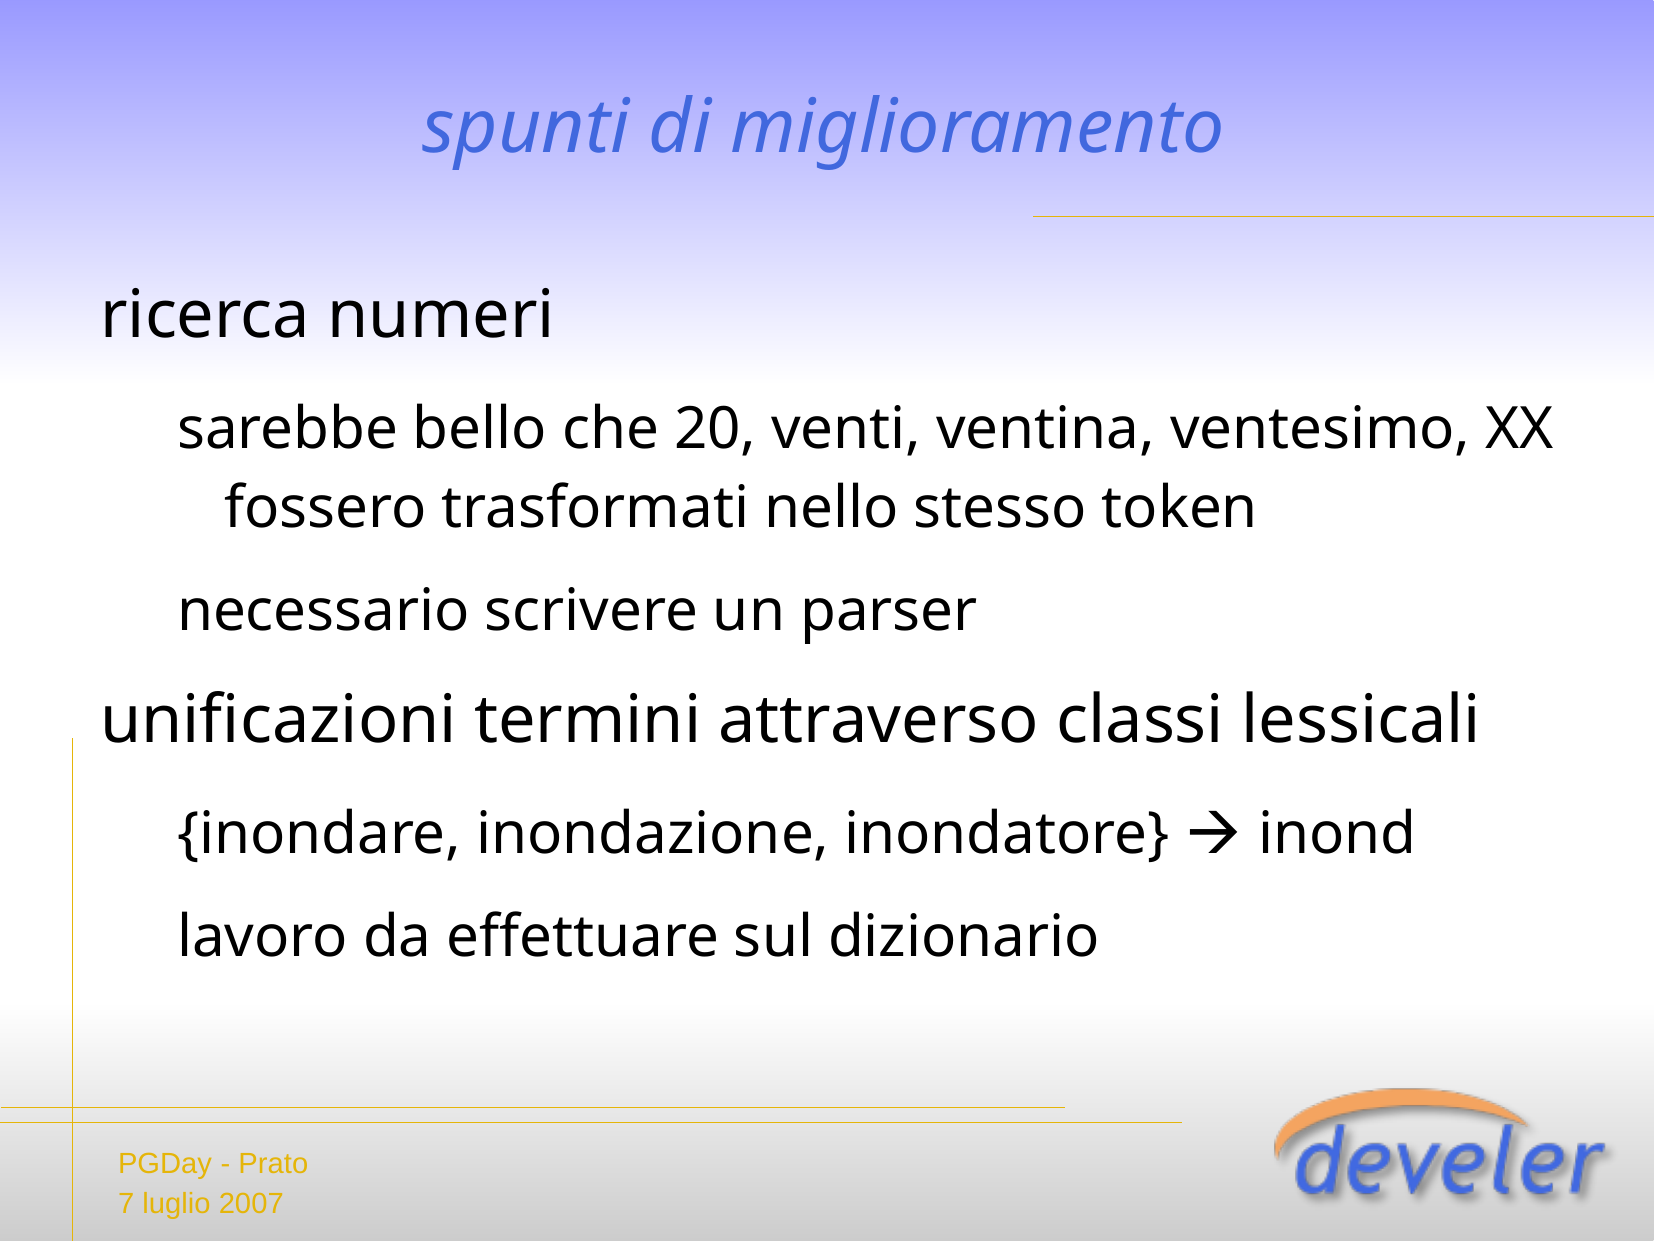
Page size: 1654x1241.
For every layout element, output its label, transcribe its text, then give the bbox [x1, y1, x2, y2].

picture [1269, 1083, 1622, 1211]
list ricerca numeri sarebbe bello che 20, venti, ventina, ventesimo, XX fossero trasformati nello stesso token necessario scrivere un parser unificazioni termini attraverso classi lessicali {inondare, inondazione, inondatore}  inond lavoro da effettuare sul dizionario [82, 265, 1571, 1093]
title spunti di miglioramento [82, 29, 1565, 217]
